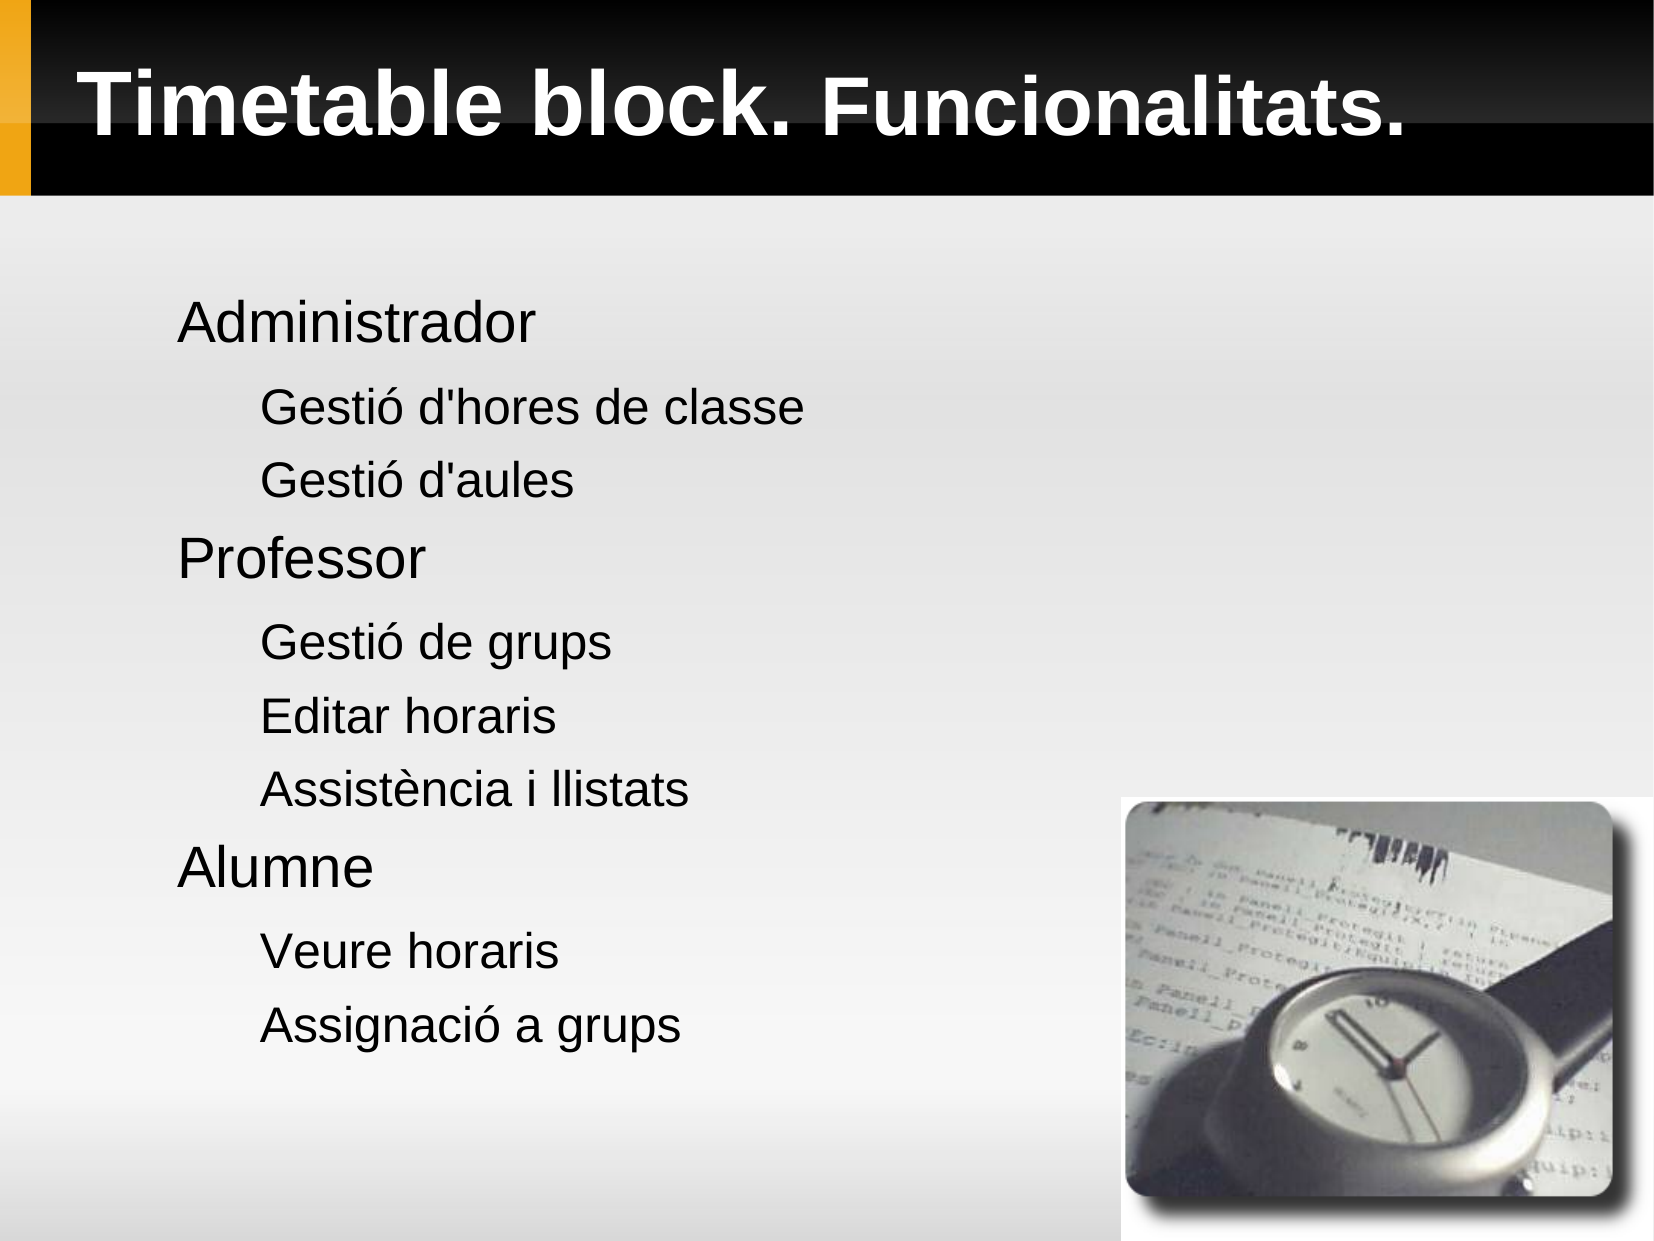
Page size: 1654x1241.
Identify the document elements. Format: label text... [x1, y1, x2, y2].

title Timetable block. Funcionalitats. [76, 0, 1565, 208]
picture [0, 0, 1654, 1241]
list Administrador Gestió d'hores de classe Gestió d'aules Professor Gestió de grups Editar horaris Assistència i llistats Alumne Veure horaris Assignació a grups [82, 290, 1571, 1109]
